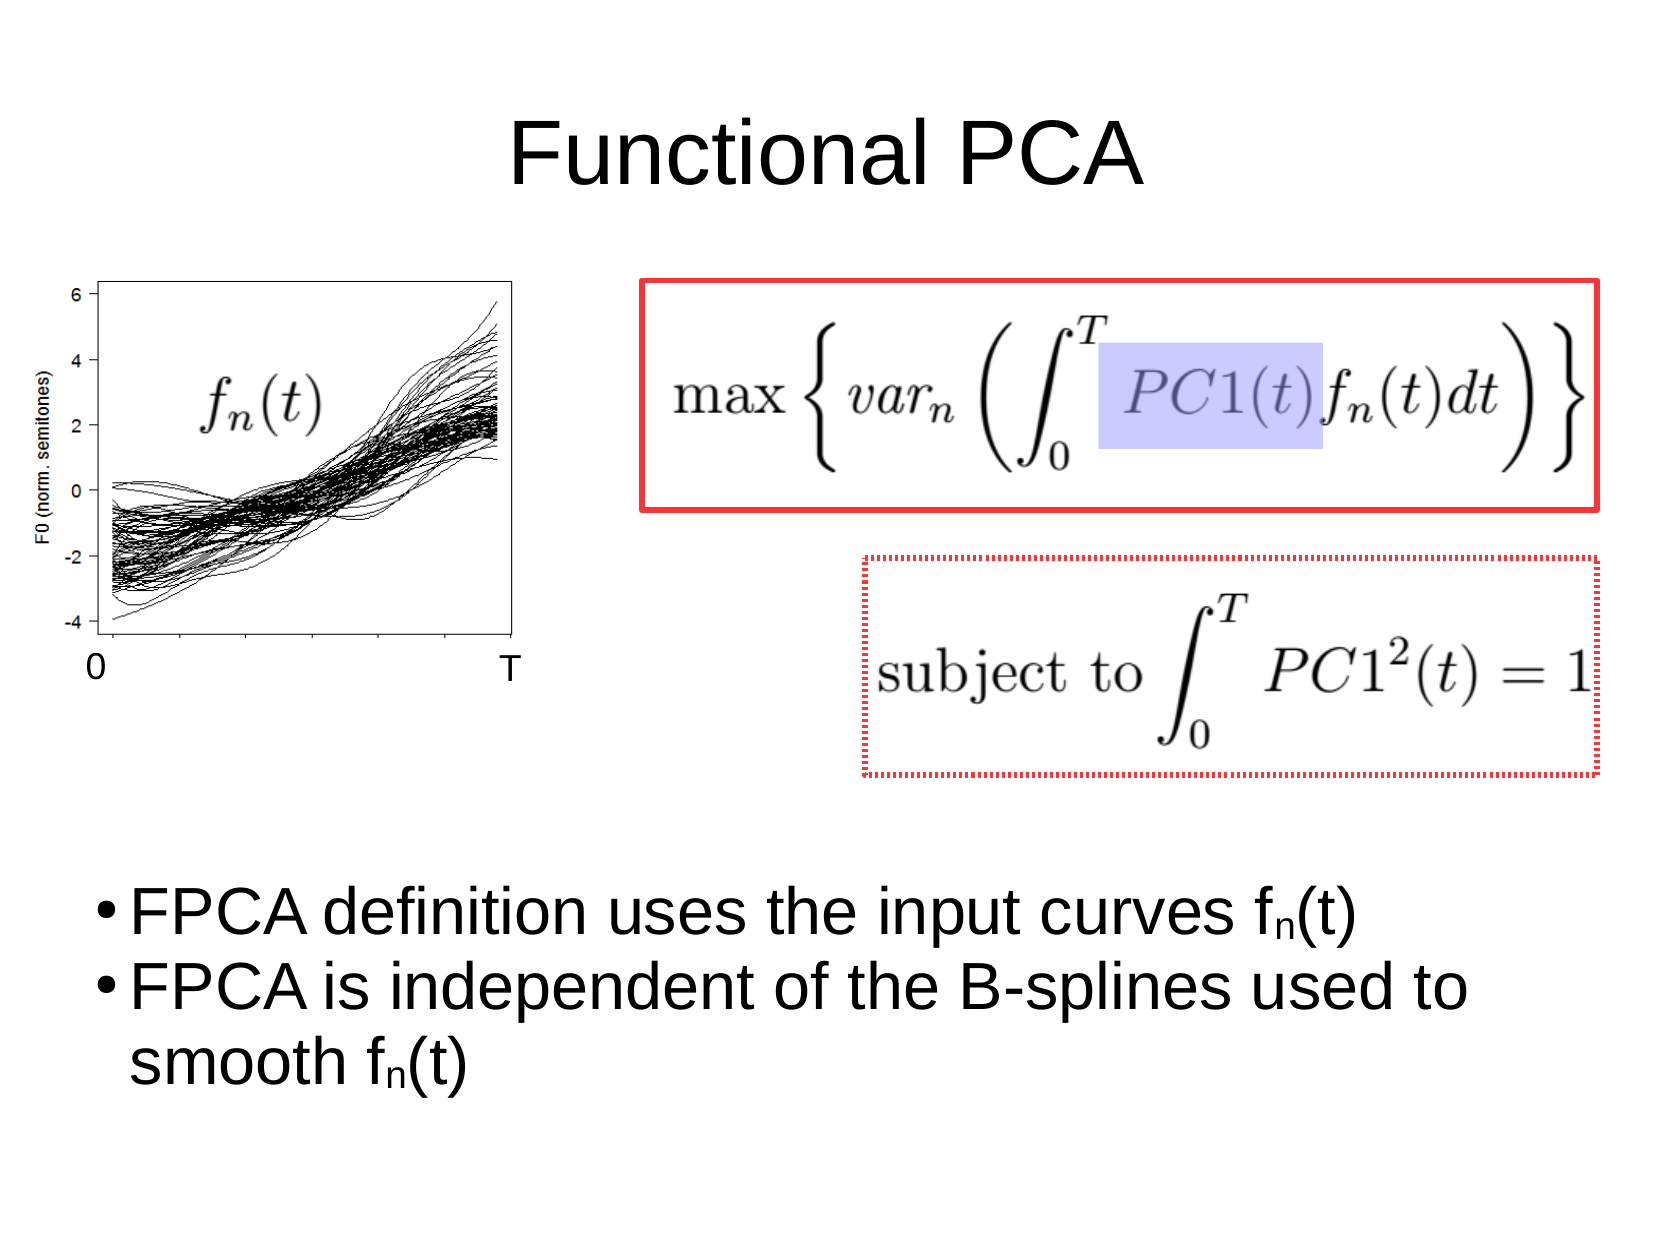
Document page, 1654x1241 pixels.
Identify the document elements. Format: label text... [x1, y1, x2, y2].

picture [644, 283, 1595, 507]
text_box FPCA definition uses the input curves fn(t) FPCA is independent of the B-splines used to smooth fn(t) [94, 803, 1583, 1170]
picture [35, 221, 544, 638]
text_box 0 [70, 637, 119, 695]
text_box [1098, 342, 1323, 449]
picture [867, 561, 1595, 773]
text_box T [484, 639, 532, 697]
title Functional PCA [82, 49, 1571, 257]
